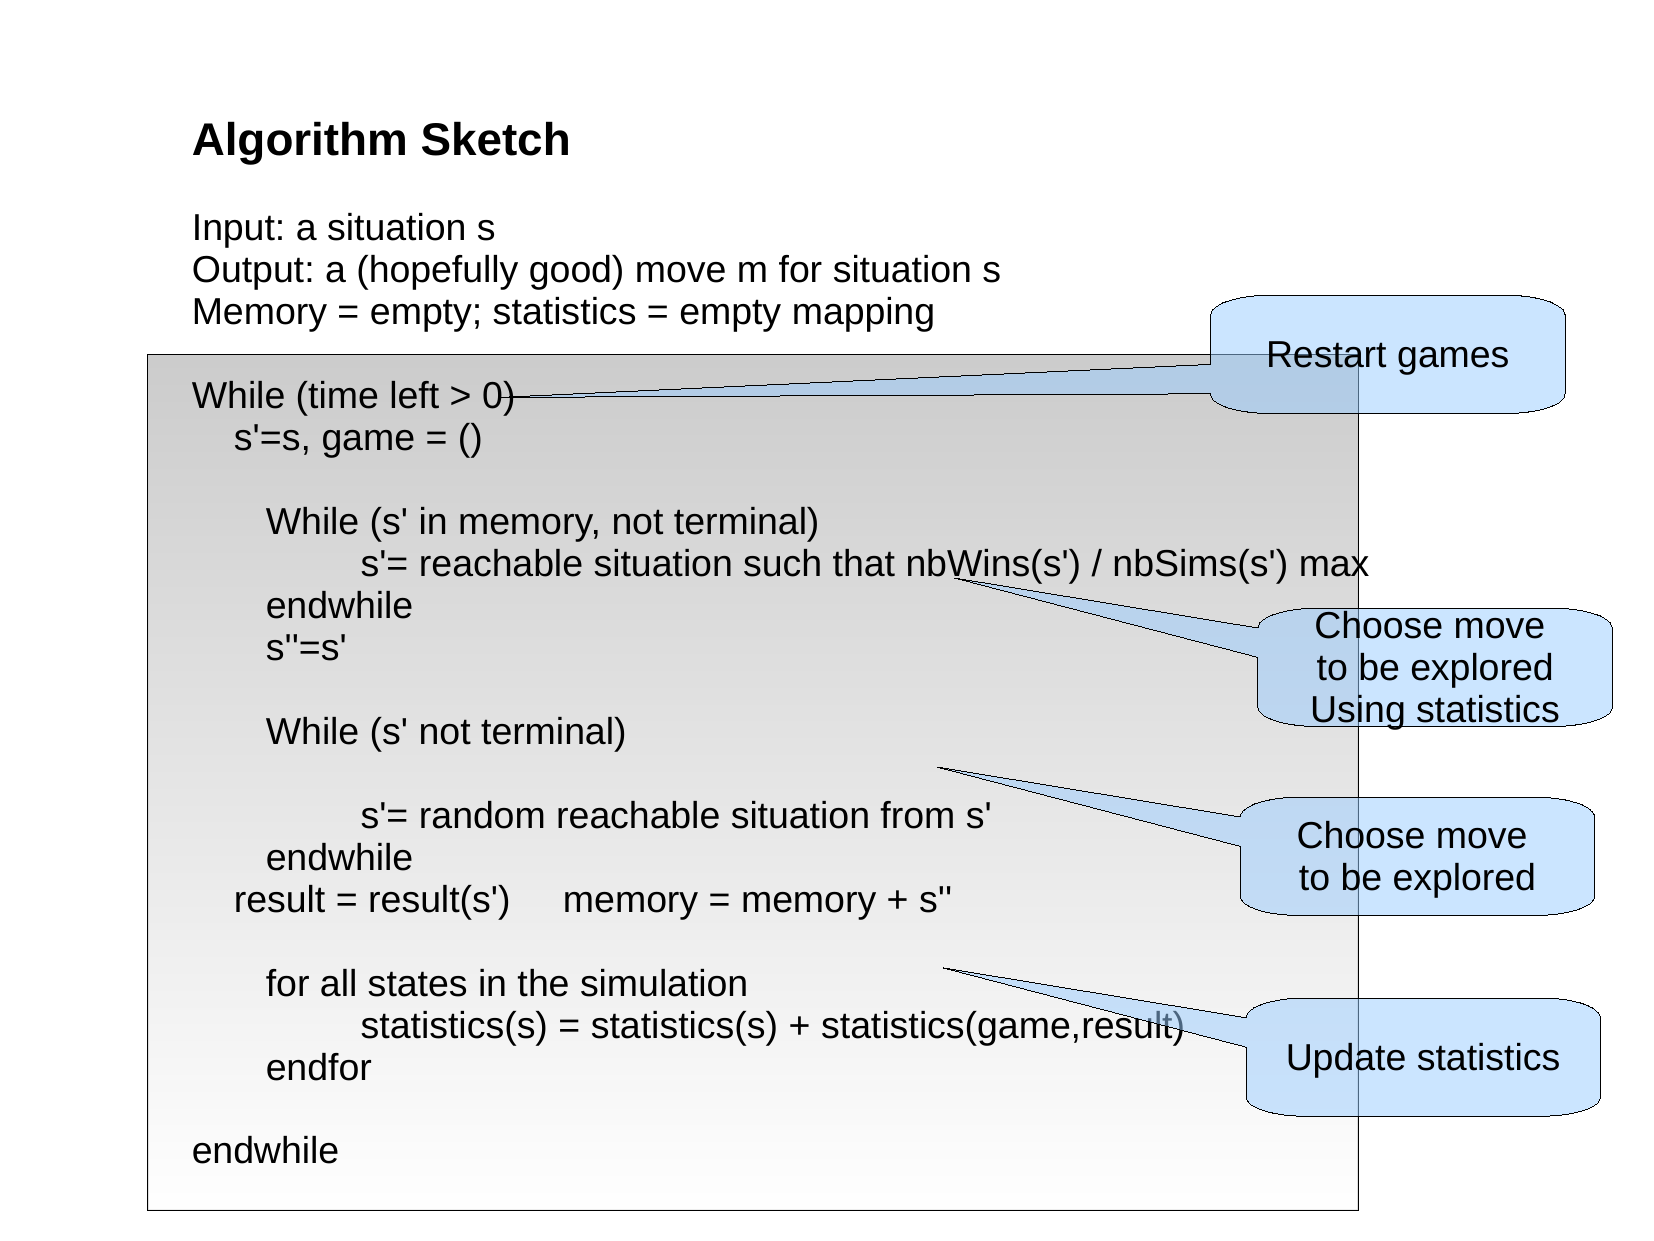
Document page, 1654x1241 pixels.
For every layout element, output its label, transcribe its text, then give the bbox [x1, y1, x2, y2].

text_box Update statistics [943, 967, 1601, 1117]
text_box Input: a situation s Output: a (hopefully good) move m for situation s Memory = empty; statistics = empty mapping While (time left > 0) s'=s, game = () While (s' in memory, not terminal) s'= reachable situation such that nbWins(s') / nbSims(s') max endwhile s''=s' While (s' not terminal) s'= random reachable situation from s' endwhile result = result(s') memory = memory + s'' for all states in the simulation statistics(s) = statistics(s) + statistics(game,result) endfor endwhile [177, 147, 1565, 1222]
text_box Restart games [498, 295, 1566, 414]
text_box Choose move to be explored Using statistics [954, 578, 1613, 727]
text_box [147, 354, 177, 1211]
text_box Choose move to be explored [937, 767, 1595, 916]
text_box Algorithm Sketch [177, 106, 827, 173]
